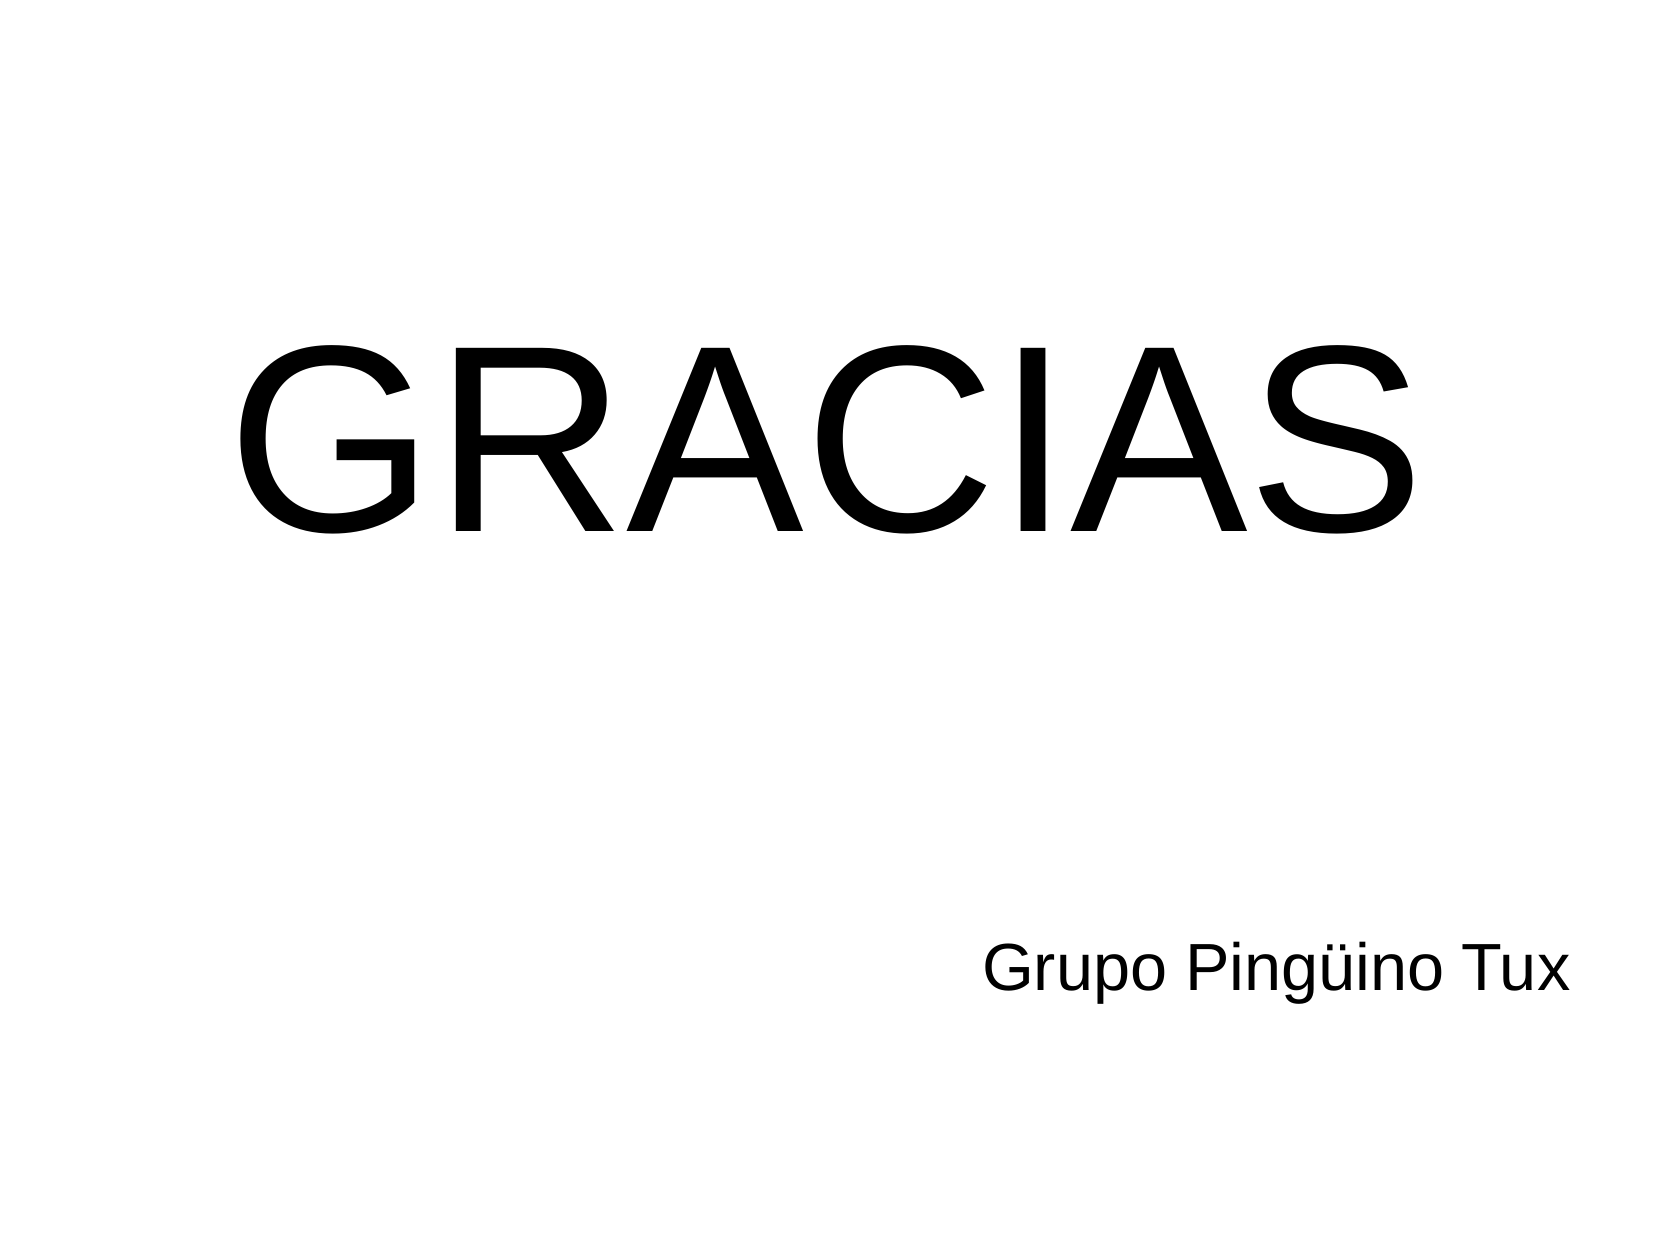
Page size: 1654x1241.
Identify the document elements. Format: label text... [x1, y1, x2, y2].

list GRACIAS Grupo Pingüino Tux [82, 290, 1571, 1010]
